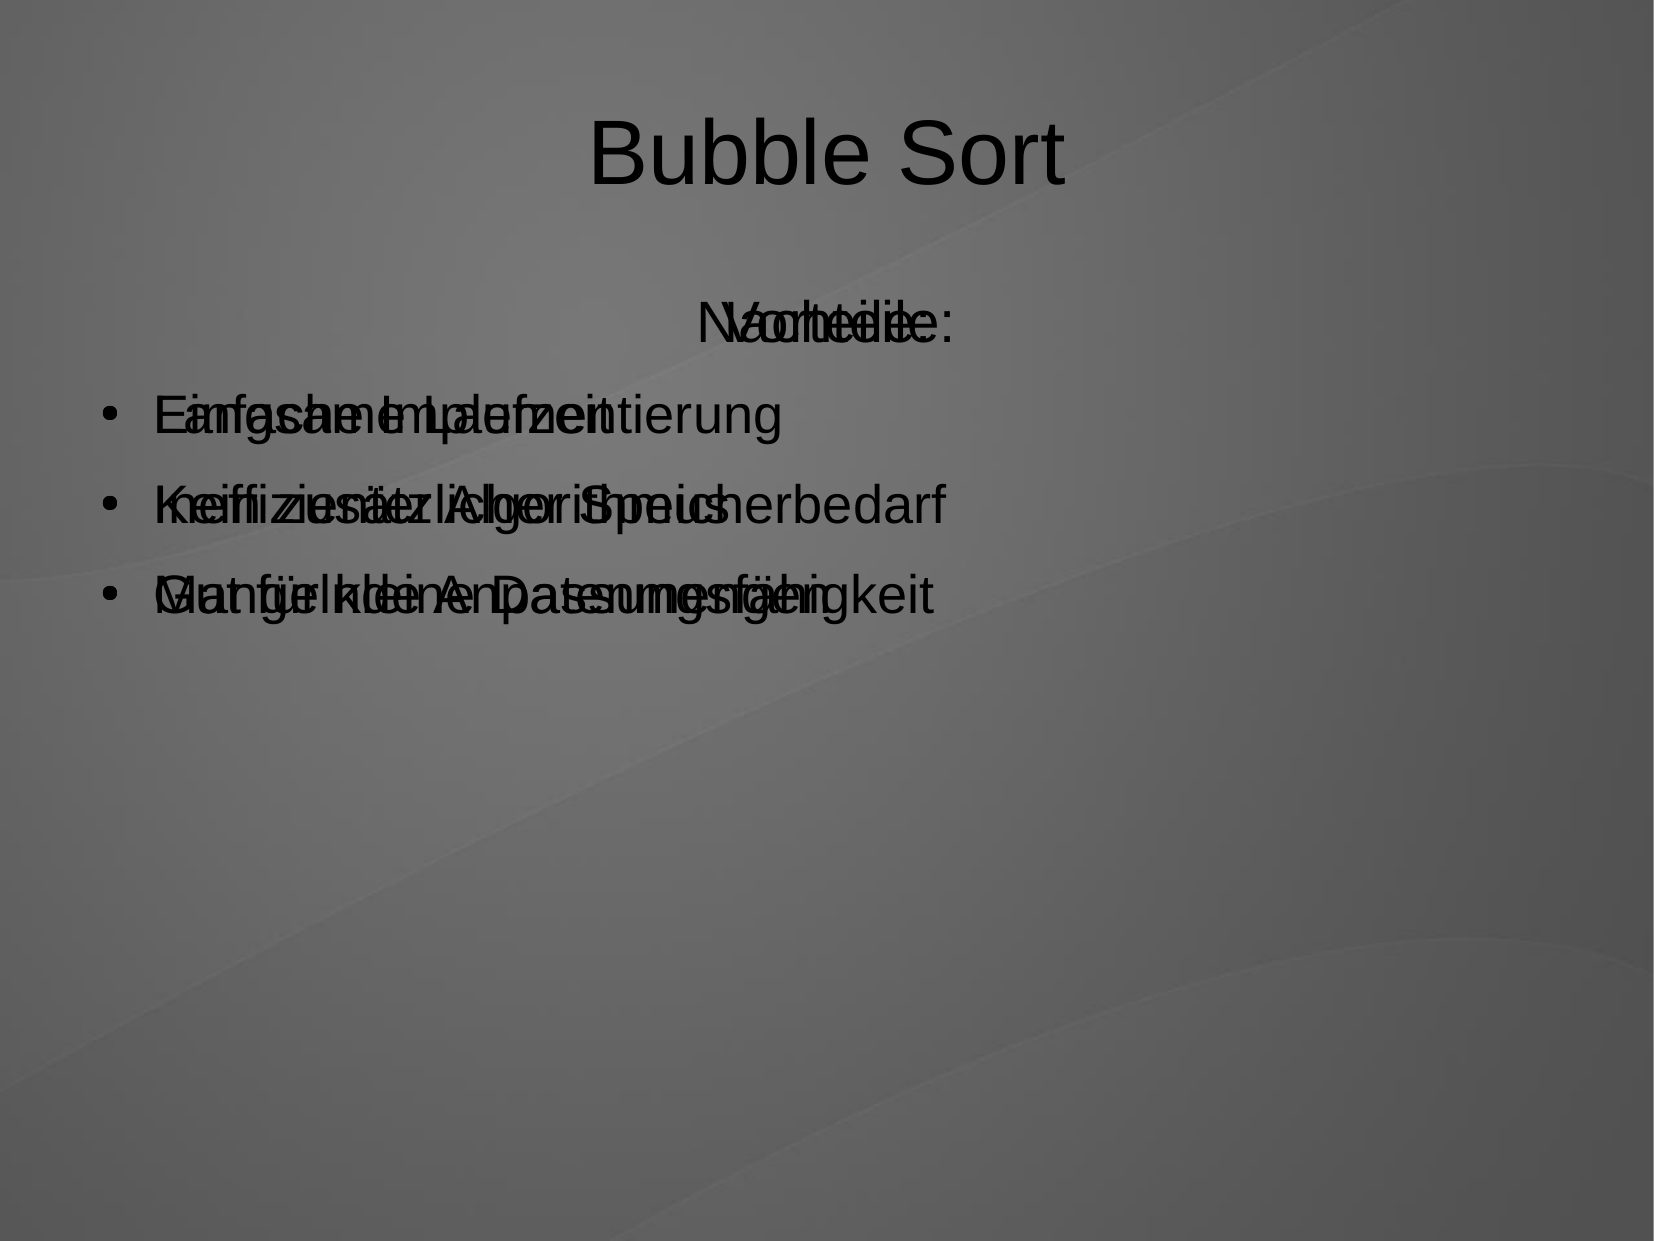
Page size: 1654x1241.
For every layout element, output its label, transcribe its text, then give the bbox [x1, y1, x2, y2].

title Bubble Sort [82, 49, 1571, 257]
picture [0, 0, 1654, 1241]
list Nachteile: Langsame Laufzeit Ineffizienter Algorithmus Mangelnde Anpassungsfähigkeit [82, 290, 1571, 1010]
